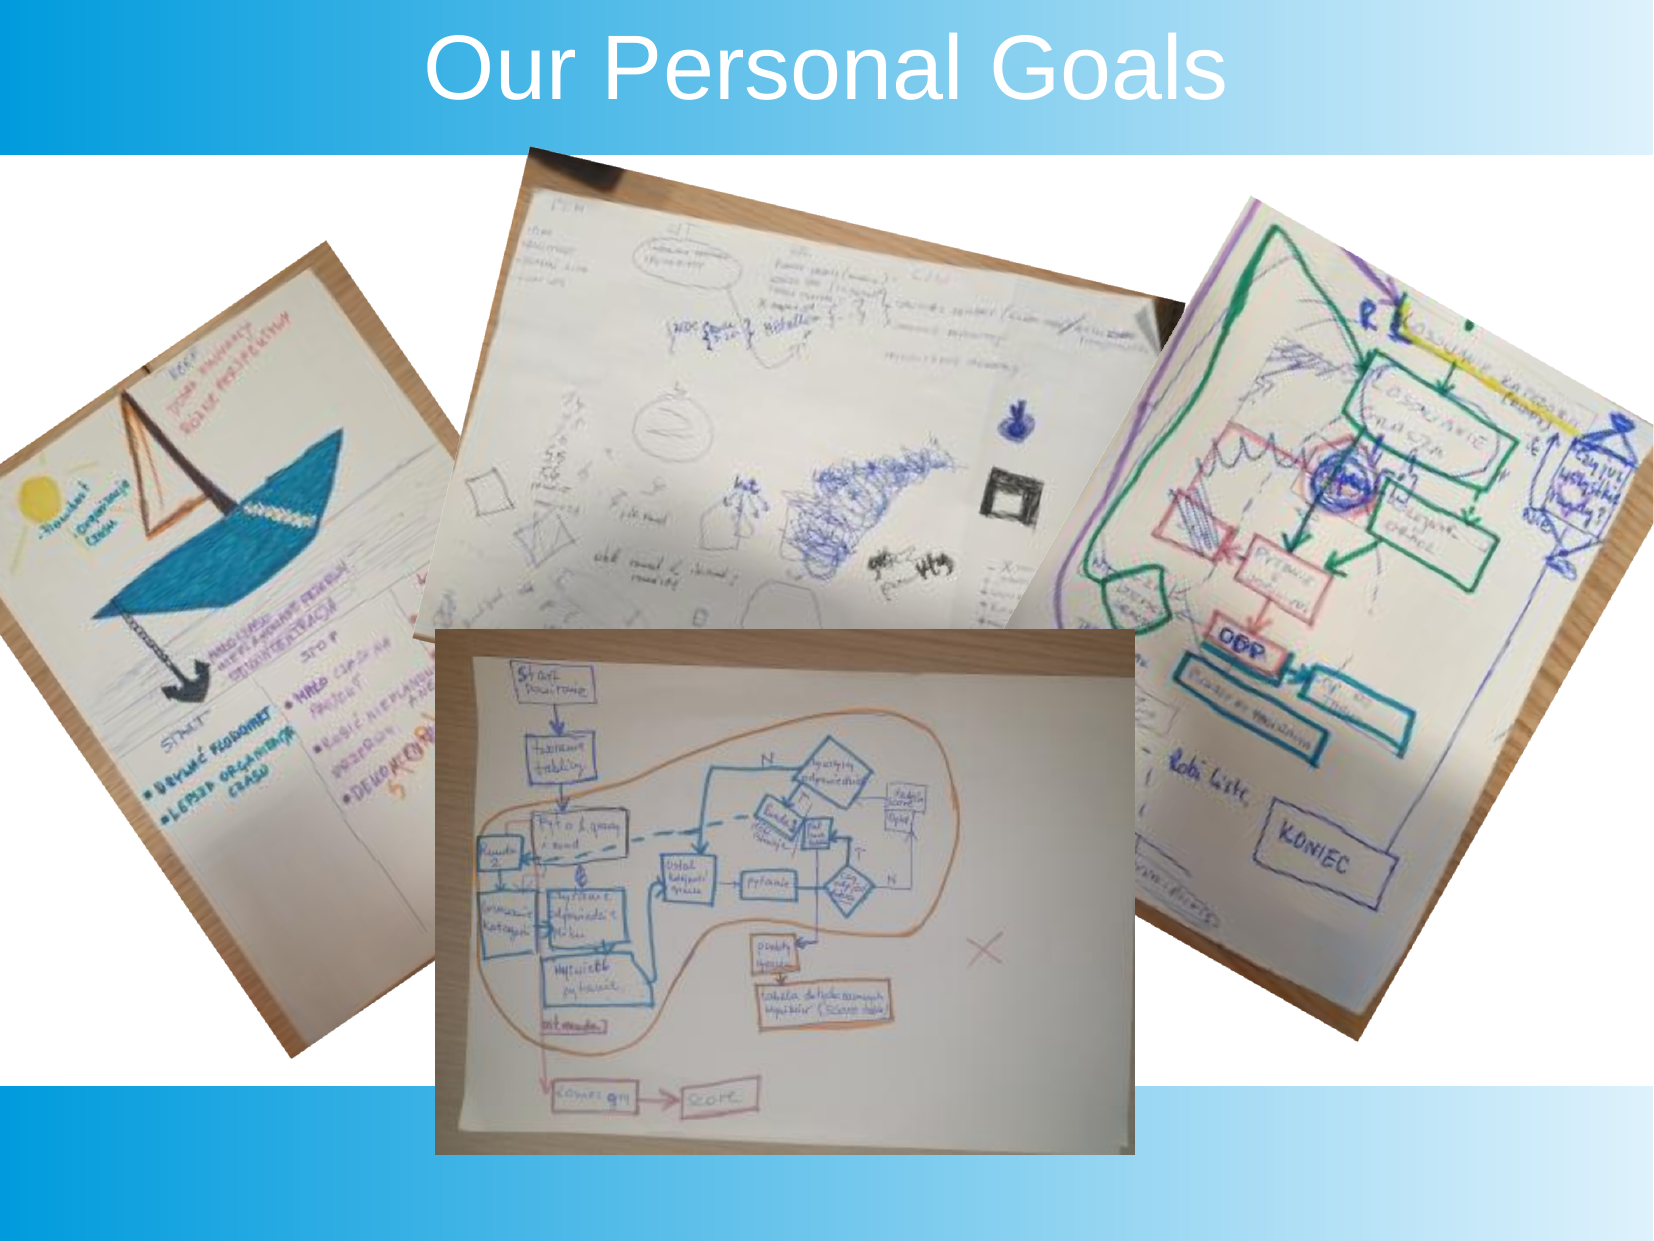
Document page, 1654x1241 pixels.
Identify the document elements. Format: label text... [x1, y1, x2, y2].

title Our Personal Goals [82, 15, 1571, 121]
picture [0, 145, 1654, 1156]
